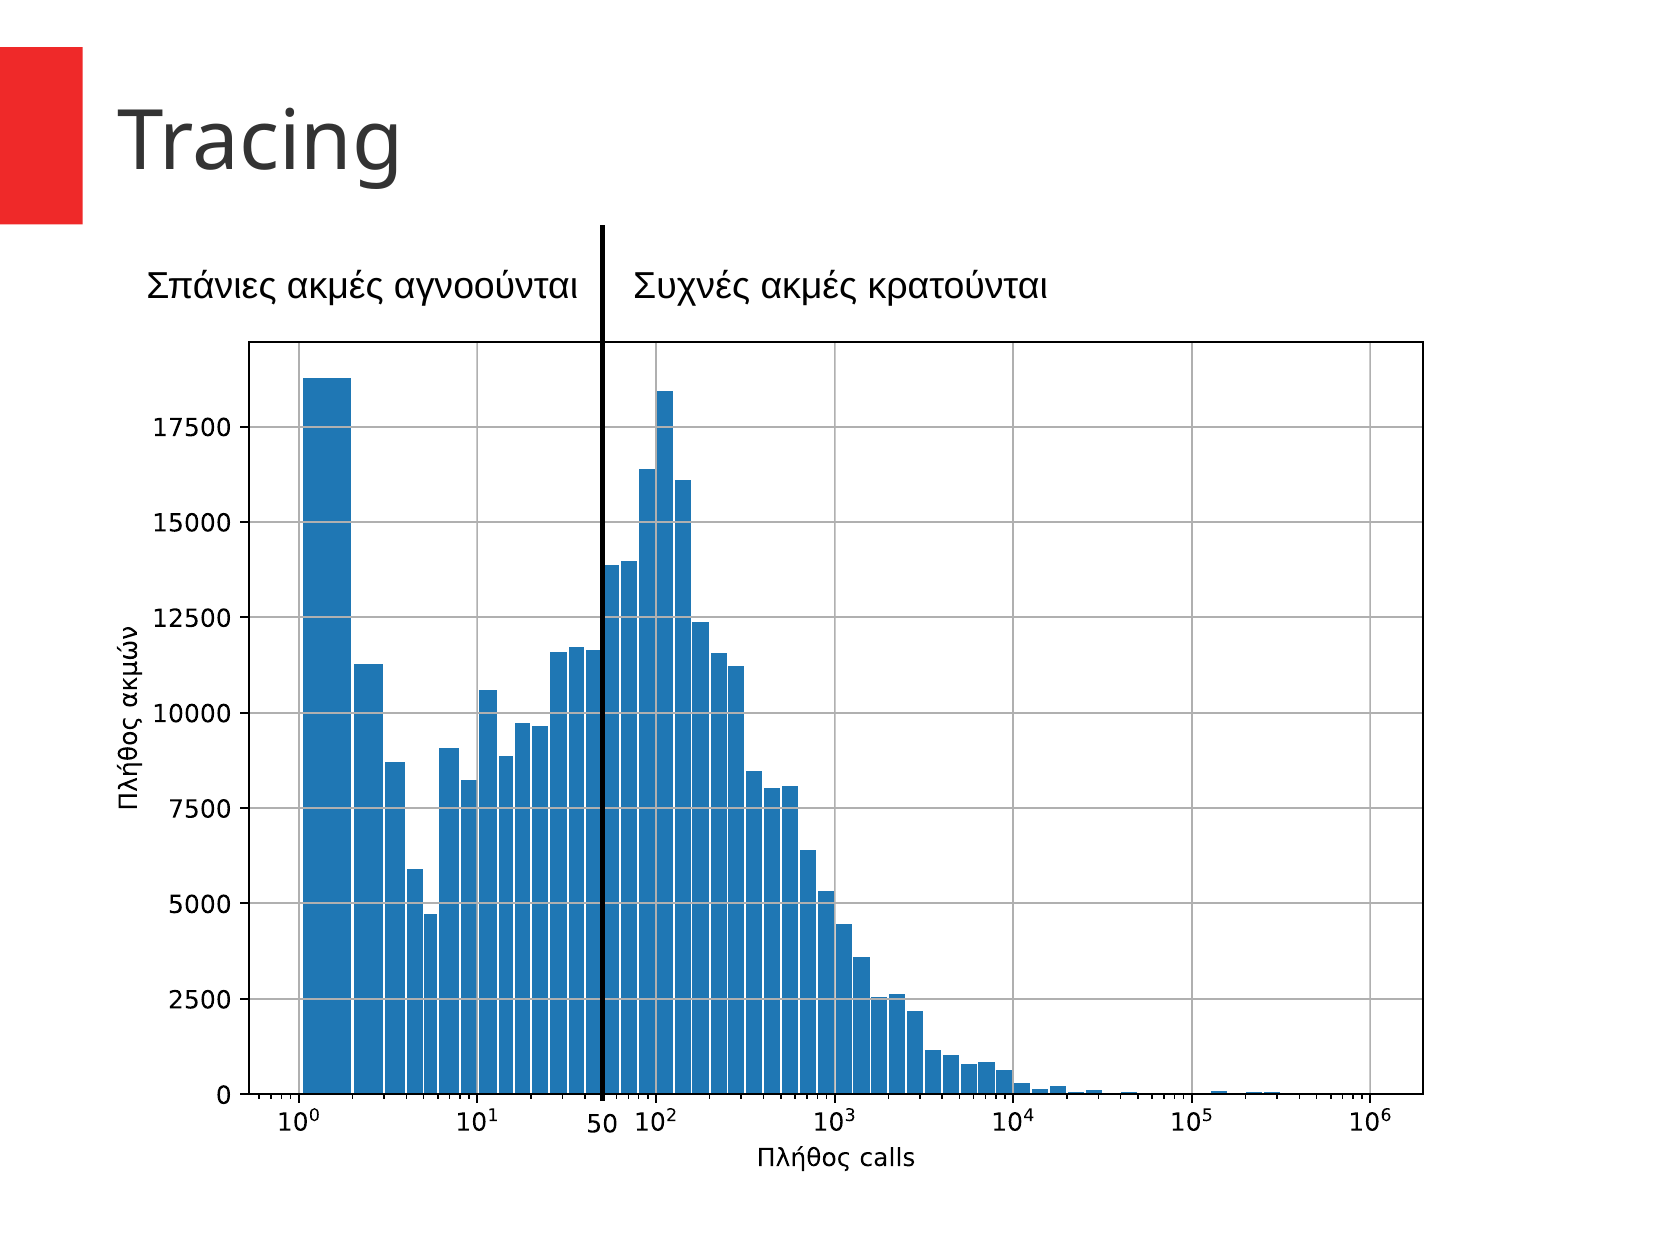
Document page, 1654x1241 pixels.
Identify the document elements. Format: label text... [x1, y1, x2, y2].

text_box Σπάνιες ακμές αγνοούνται [122, 240, 600, 331]
title Tracing [117, 33, 1571, 241]
text_box Συχνές ακμές κρατούνται [600, 240, 1081, 331]
picture [59, 225, 1575, 1202]
